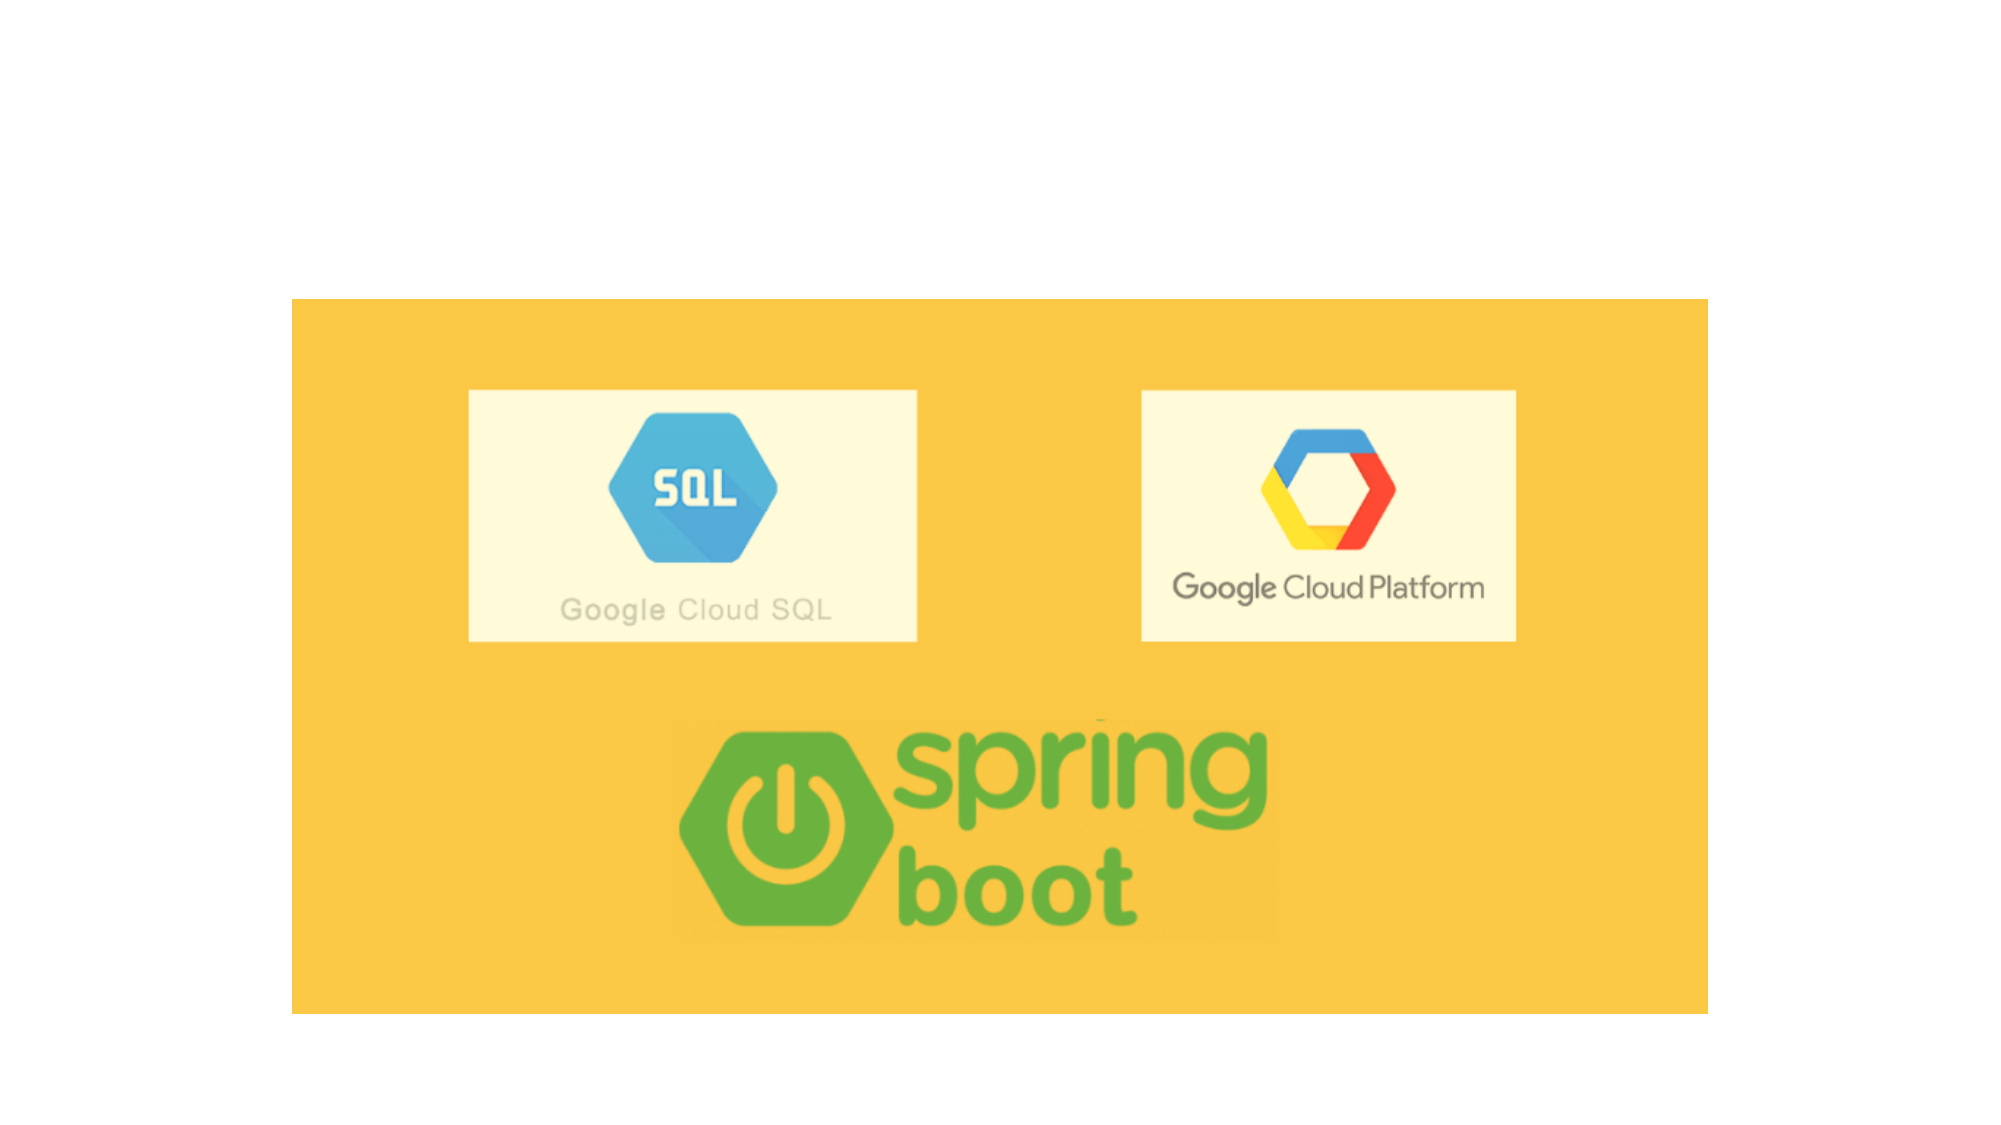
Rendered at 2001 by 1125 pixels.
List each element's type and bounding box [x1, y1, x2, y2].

picture [292, 299, 1708, 1014]
